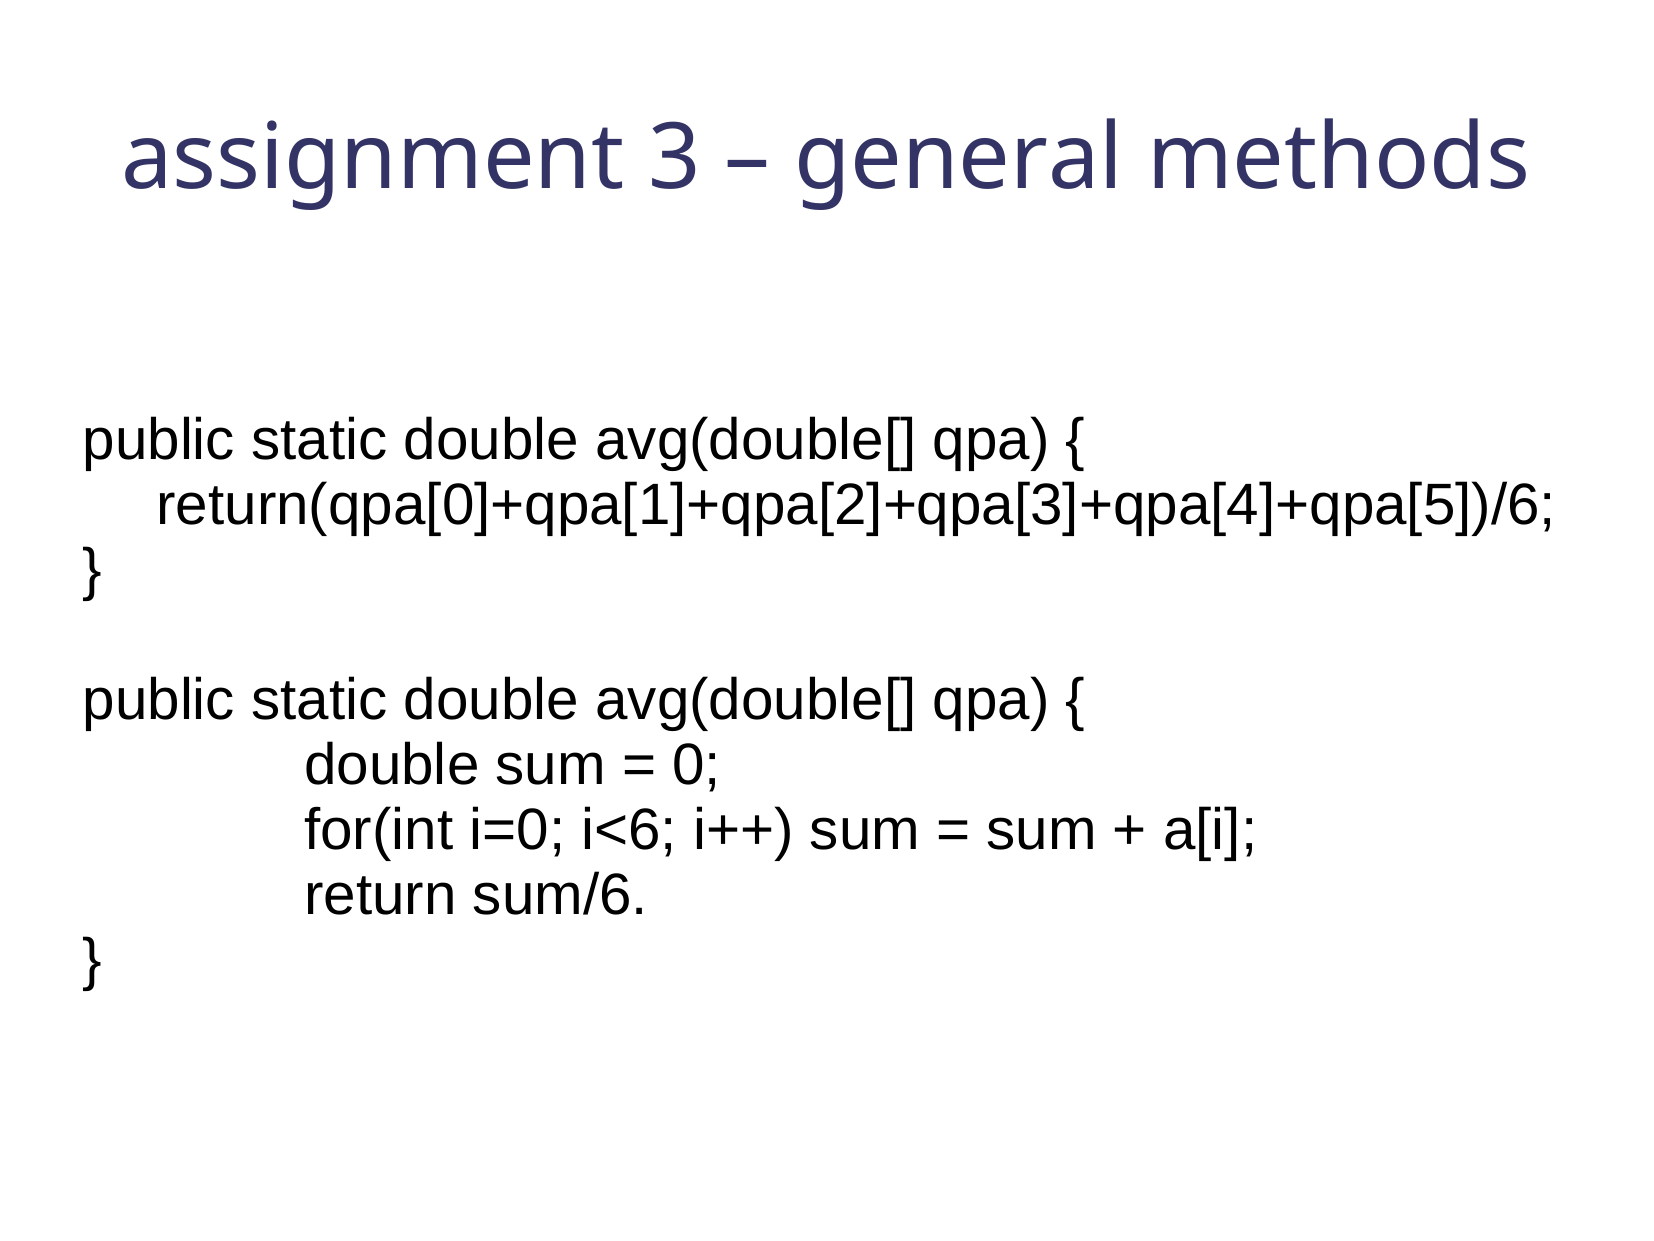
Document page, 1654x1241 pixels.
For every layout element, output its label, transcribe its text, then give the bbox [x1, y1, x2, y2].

subtitle public static double avg(double[] qpa) { return(qpa[0]+qpa[1]+qpa[2]+qpa[3]+qpa[4]+qpa[5])/6; } public static double avg(double[] qpa) { double sum = 0; for(int i=0; i<6; i++) sum = sum + a[i]; return sum/6. } [82, 290, 1571, 1109]
title assignment 3 – general methods [82, 49, 1571, 257]
